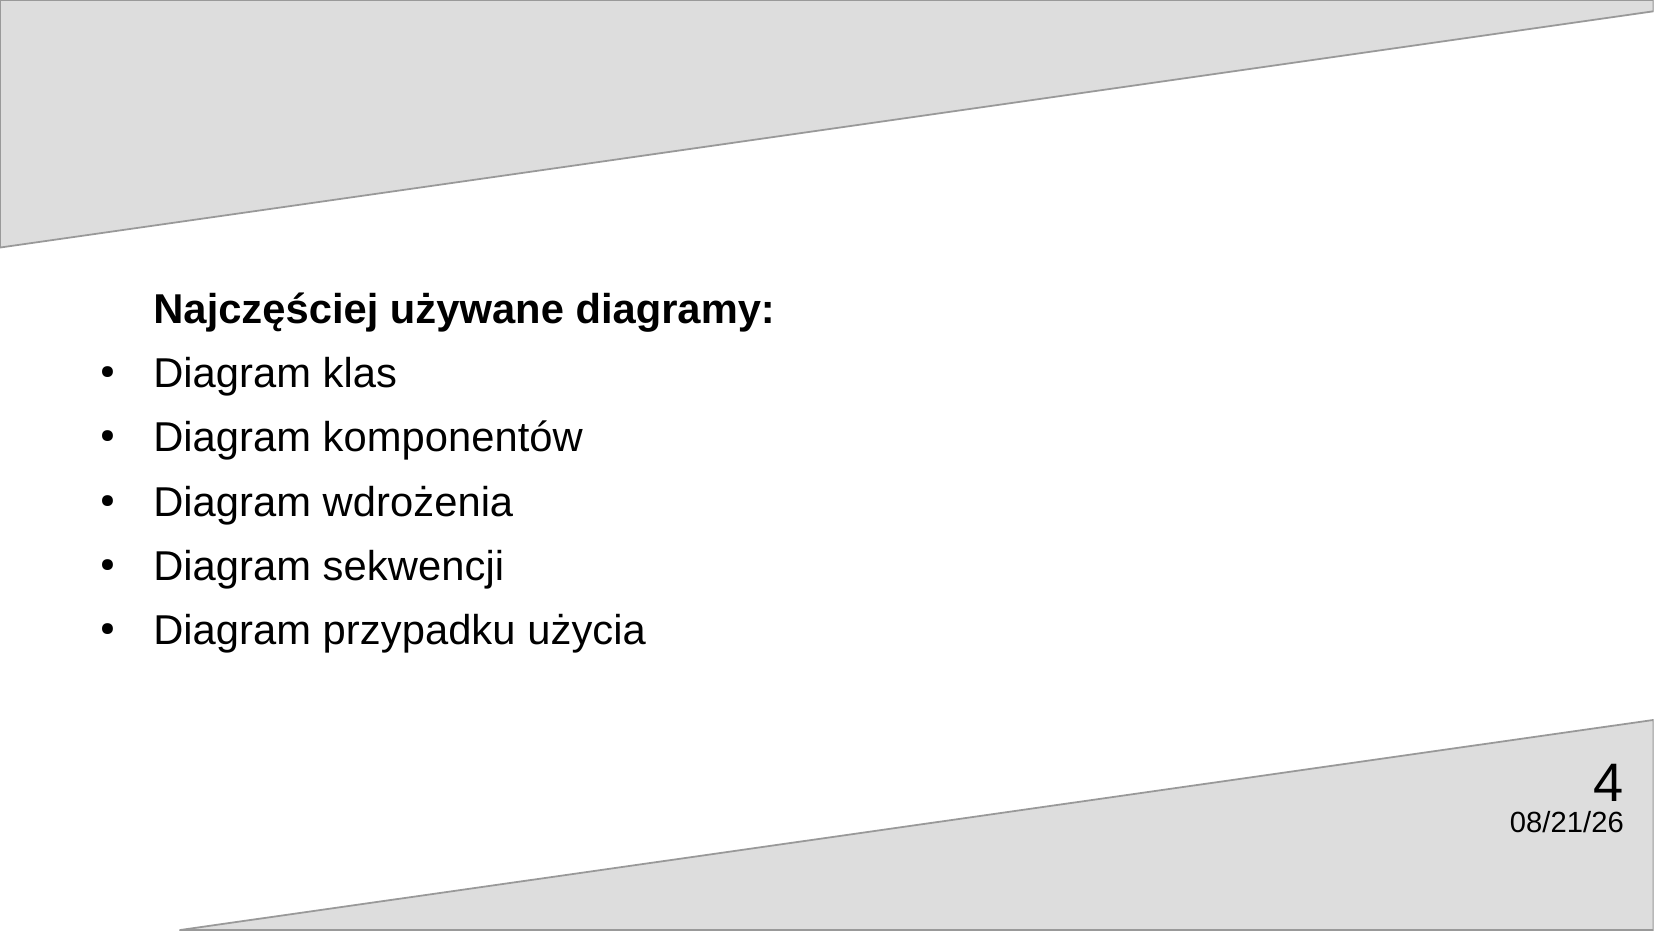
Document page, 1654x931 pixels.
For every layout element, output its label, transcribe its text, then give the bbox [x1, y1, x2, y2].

list Najczęściej używane diagramy: Diagram klas Diagram komponentów Diagram wdrożenia Diagram sekwencji Diagram przypadku użycia [82, 285, 1538, 826]
